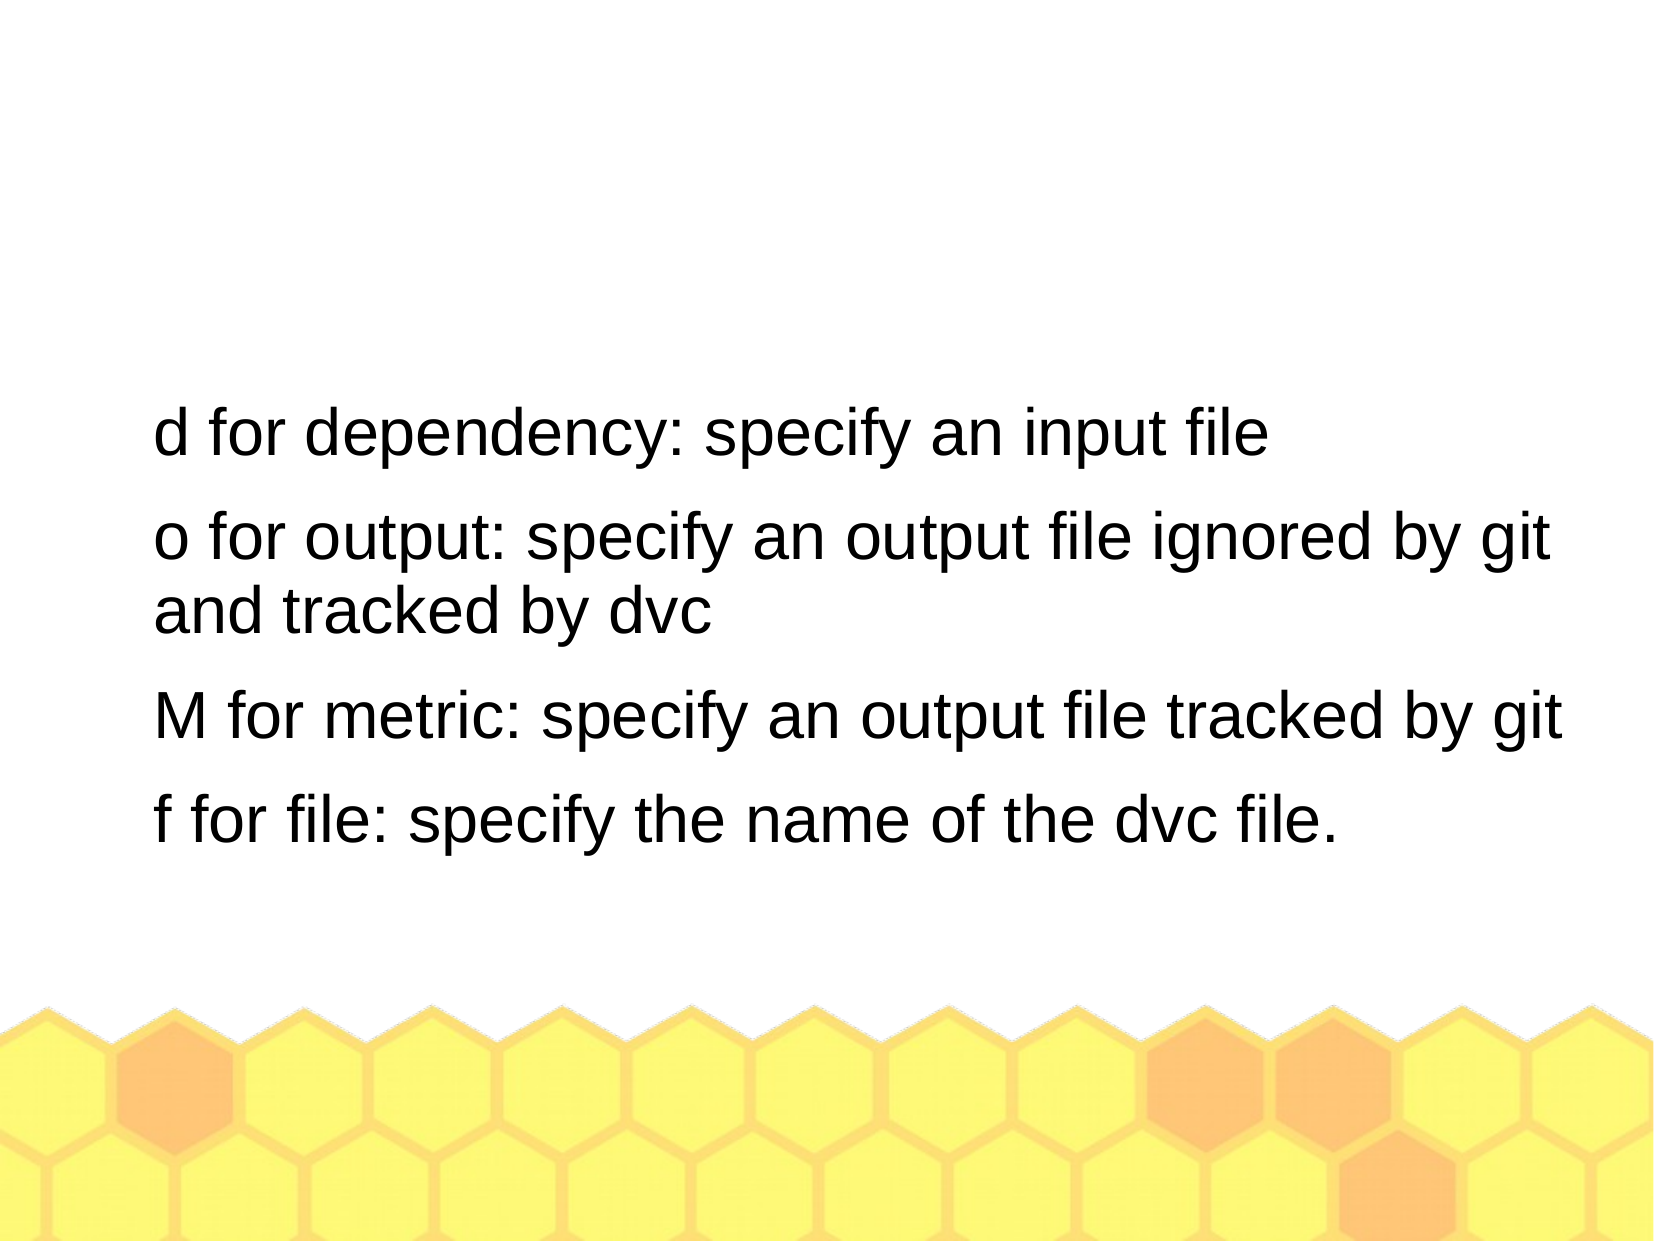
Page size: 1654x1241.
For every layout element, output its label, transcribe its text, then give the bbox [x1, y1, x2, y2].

picture [0, 1001, 1654, 1241]
list d for dependency: specify an input file o for output: specify an output file ignored by git and tracked by dvc M for metric: specify an output file tracked by git f for file: specify the name of the dvc file. [82, 290, 1571, 1010]
